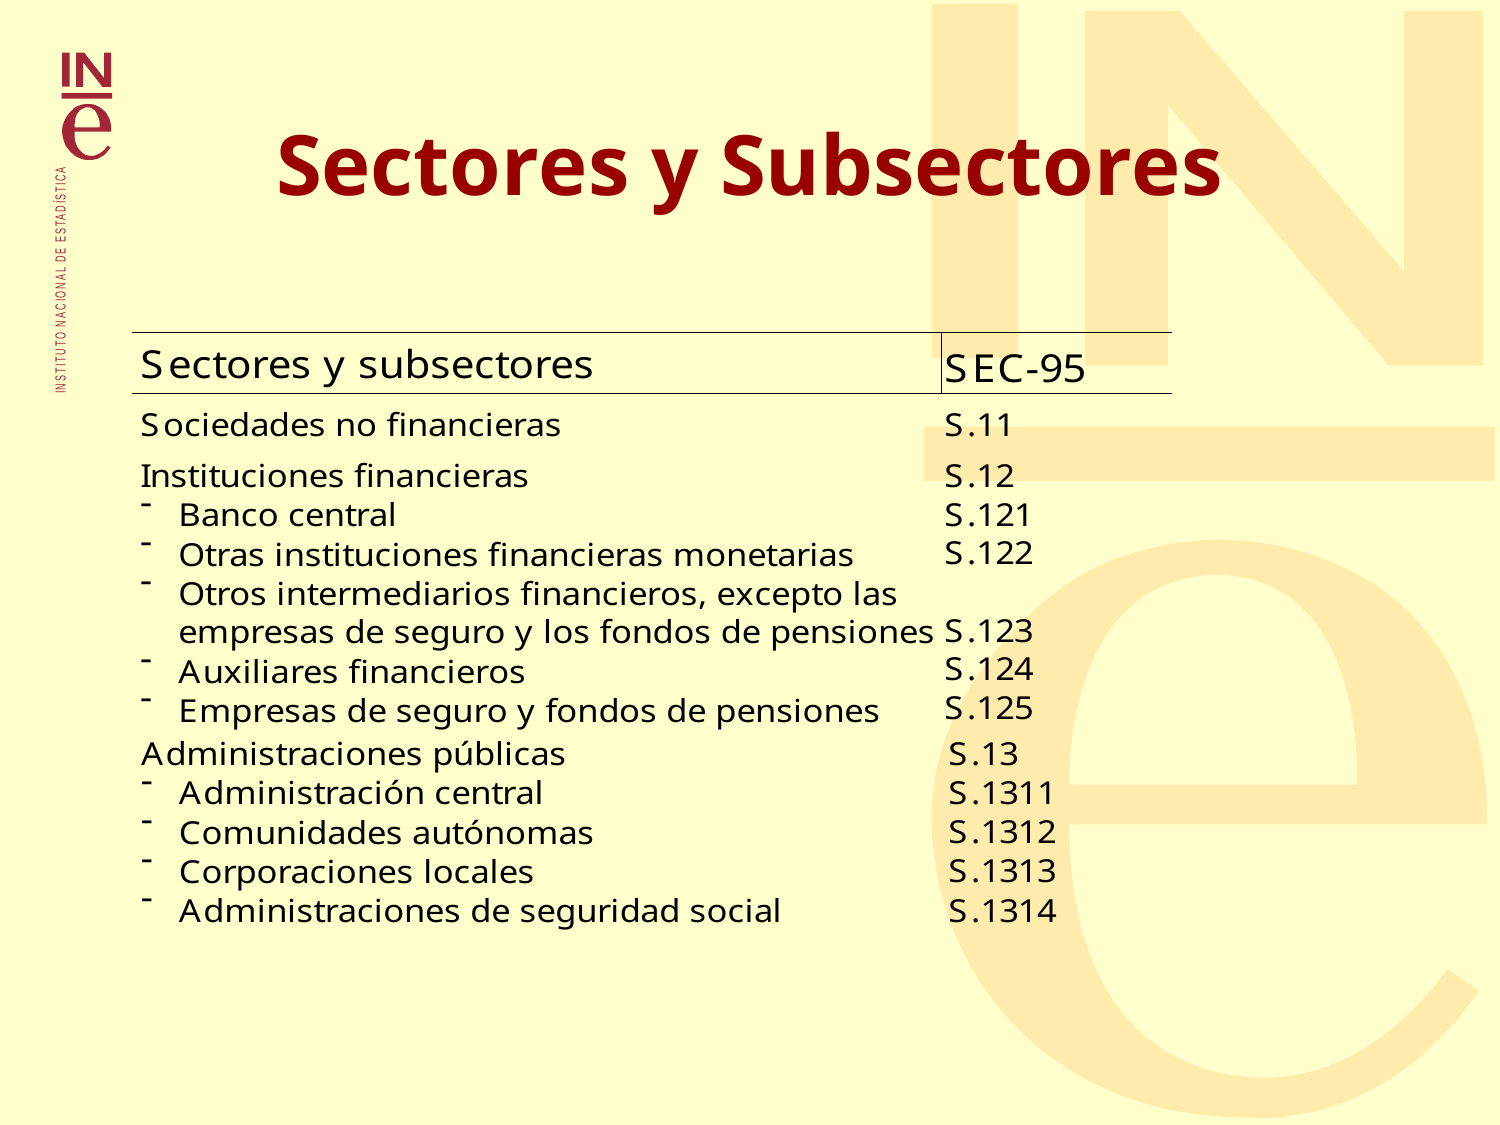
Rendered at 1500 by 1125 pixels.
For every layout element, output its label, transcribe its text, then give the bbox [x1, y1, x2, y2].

title Sectores y Subsectores [112, 99, 1388, 288]
chart [132, 331, 1388, 986]
